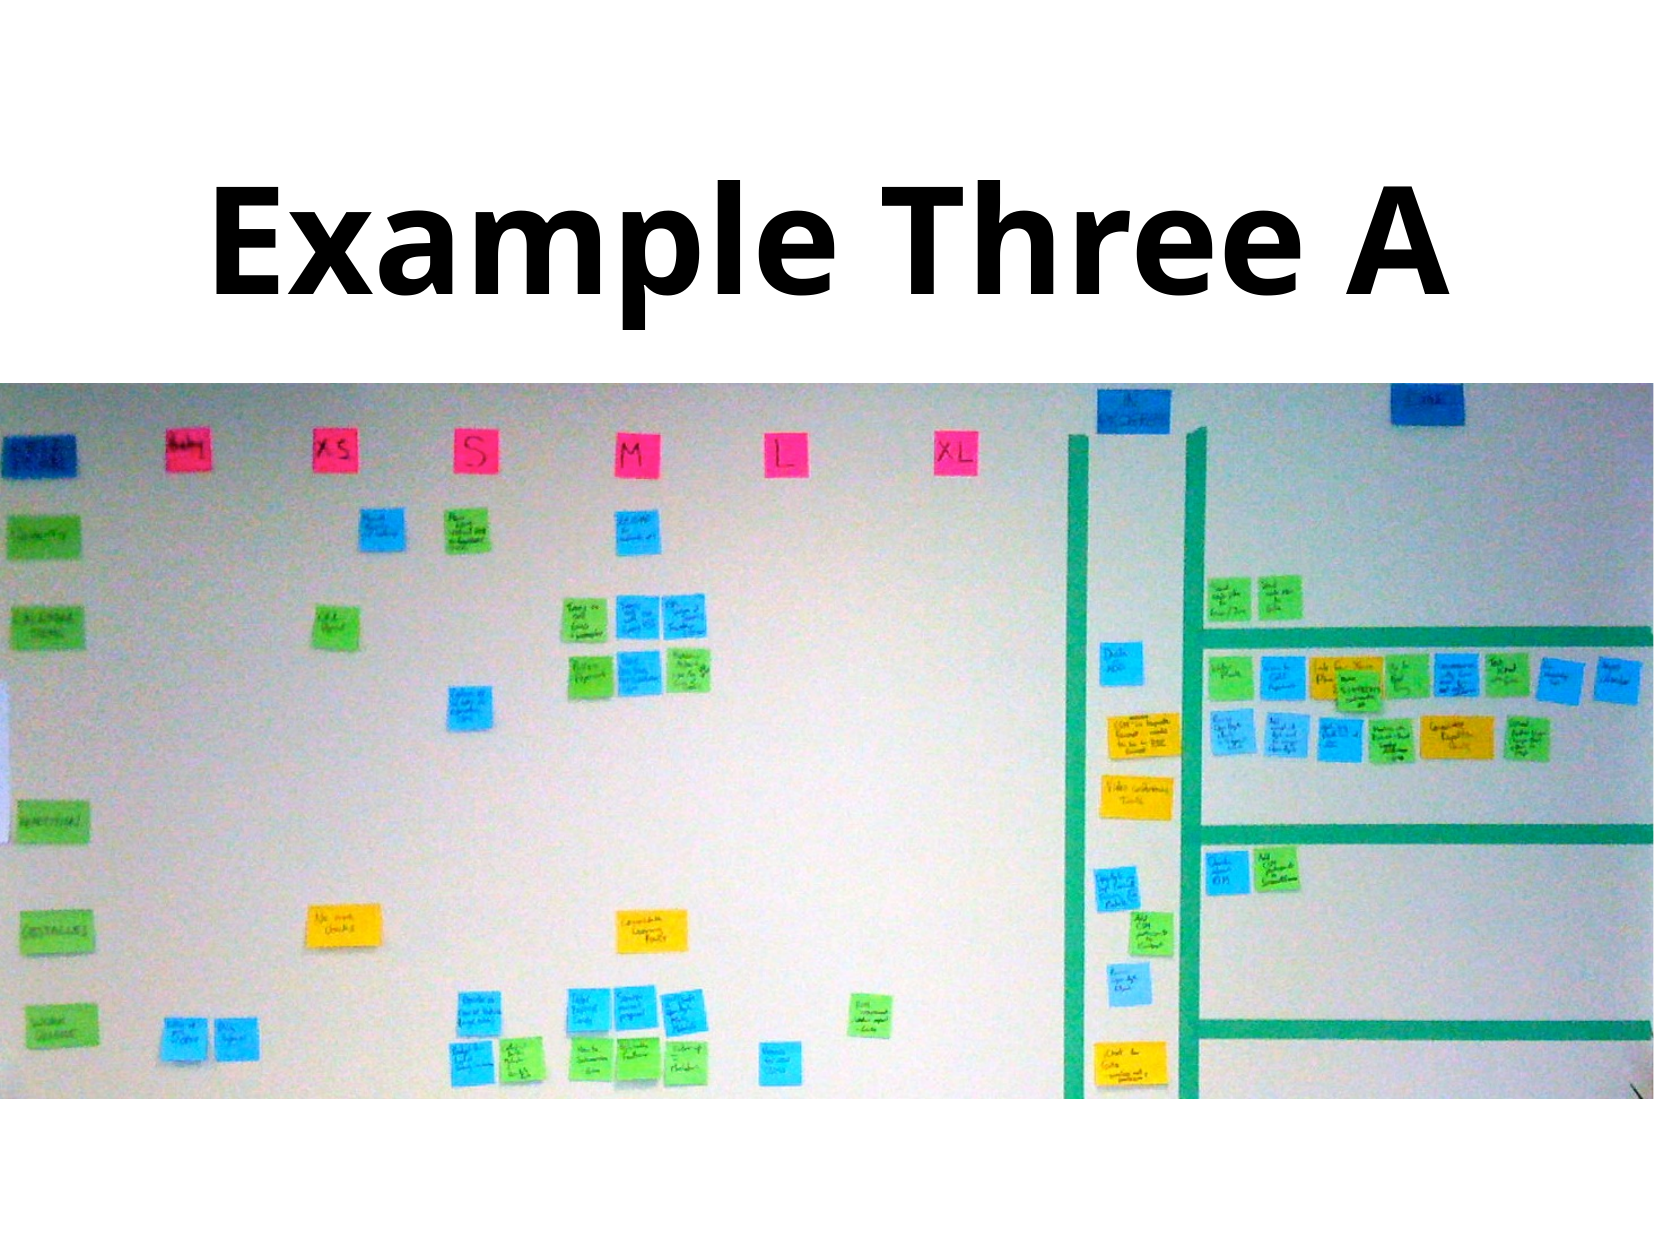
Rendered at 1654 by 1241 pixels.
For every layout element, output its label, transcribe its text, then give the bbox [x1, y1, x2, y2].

title Example Three A [59, 59, 1595, 383]
picture [0, 383, 1654, 1099]
